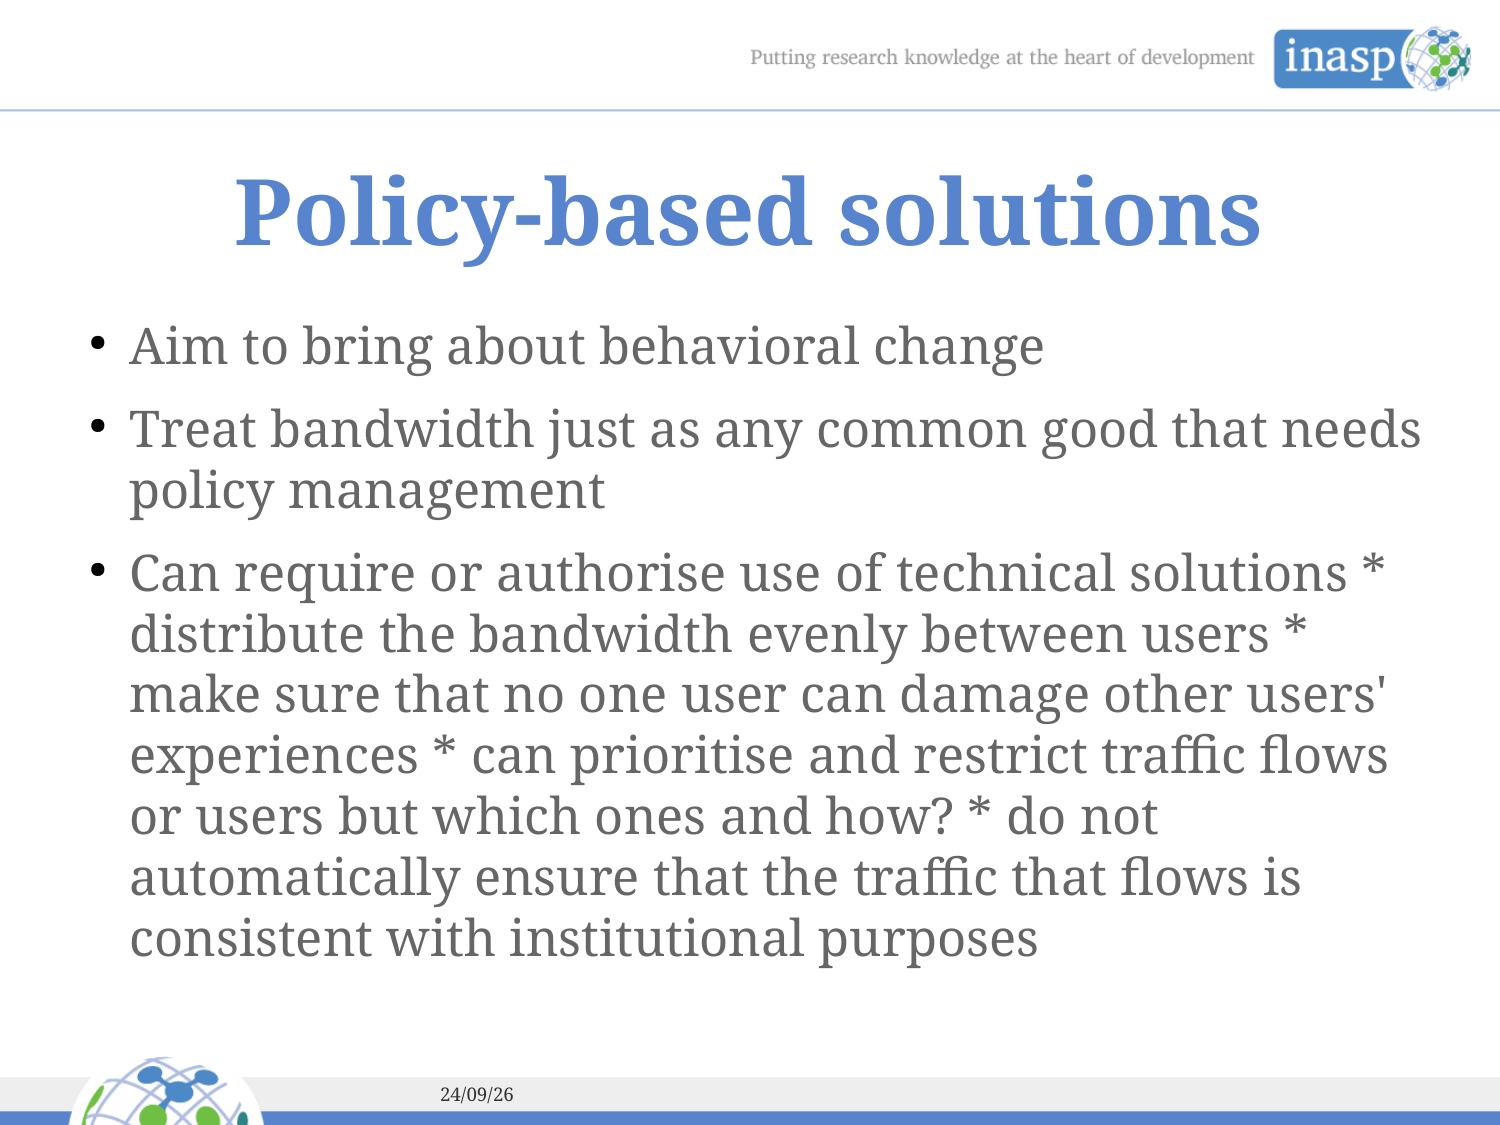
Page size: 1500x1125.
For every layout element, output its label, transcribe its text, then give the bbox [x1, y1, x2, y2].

list Aim to bring about behavioral change Treat bandwidth just as any common good that needs policy management Can require or authorise use of technical solutions * distribute the bandwidth evenly between users * make sure that no one user can damage other users' experiences * can prioritise and restrict traffic flows or users but which ones and how? * do not automatically ensure that the traffic that flows is consistent with institutional purposes [75, 313, 1426, 967]
title Policy-based solutions [75, 129, 1426, 313]
picture [0, 0, 1500, 1125]
